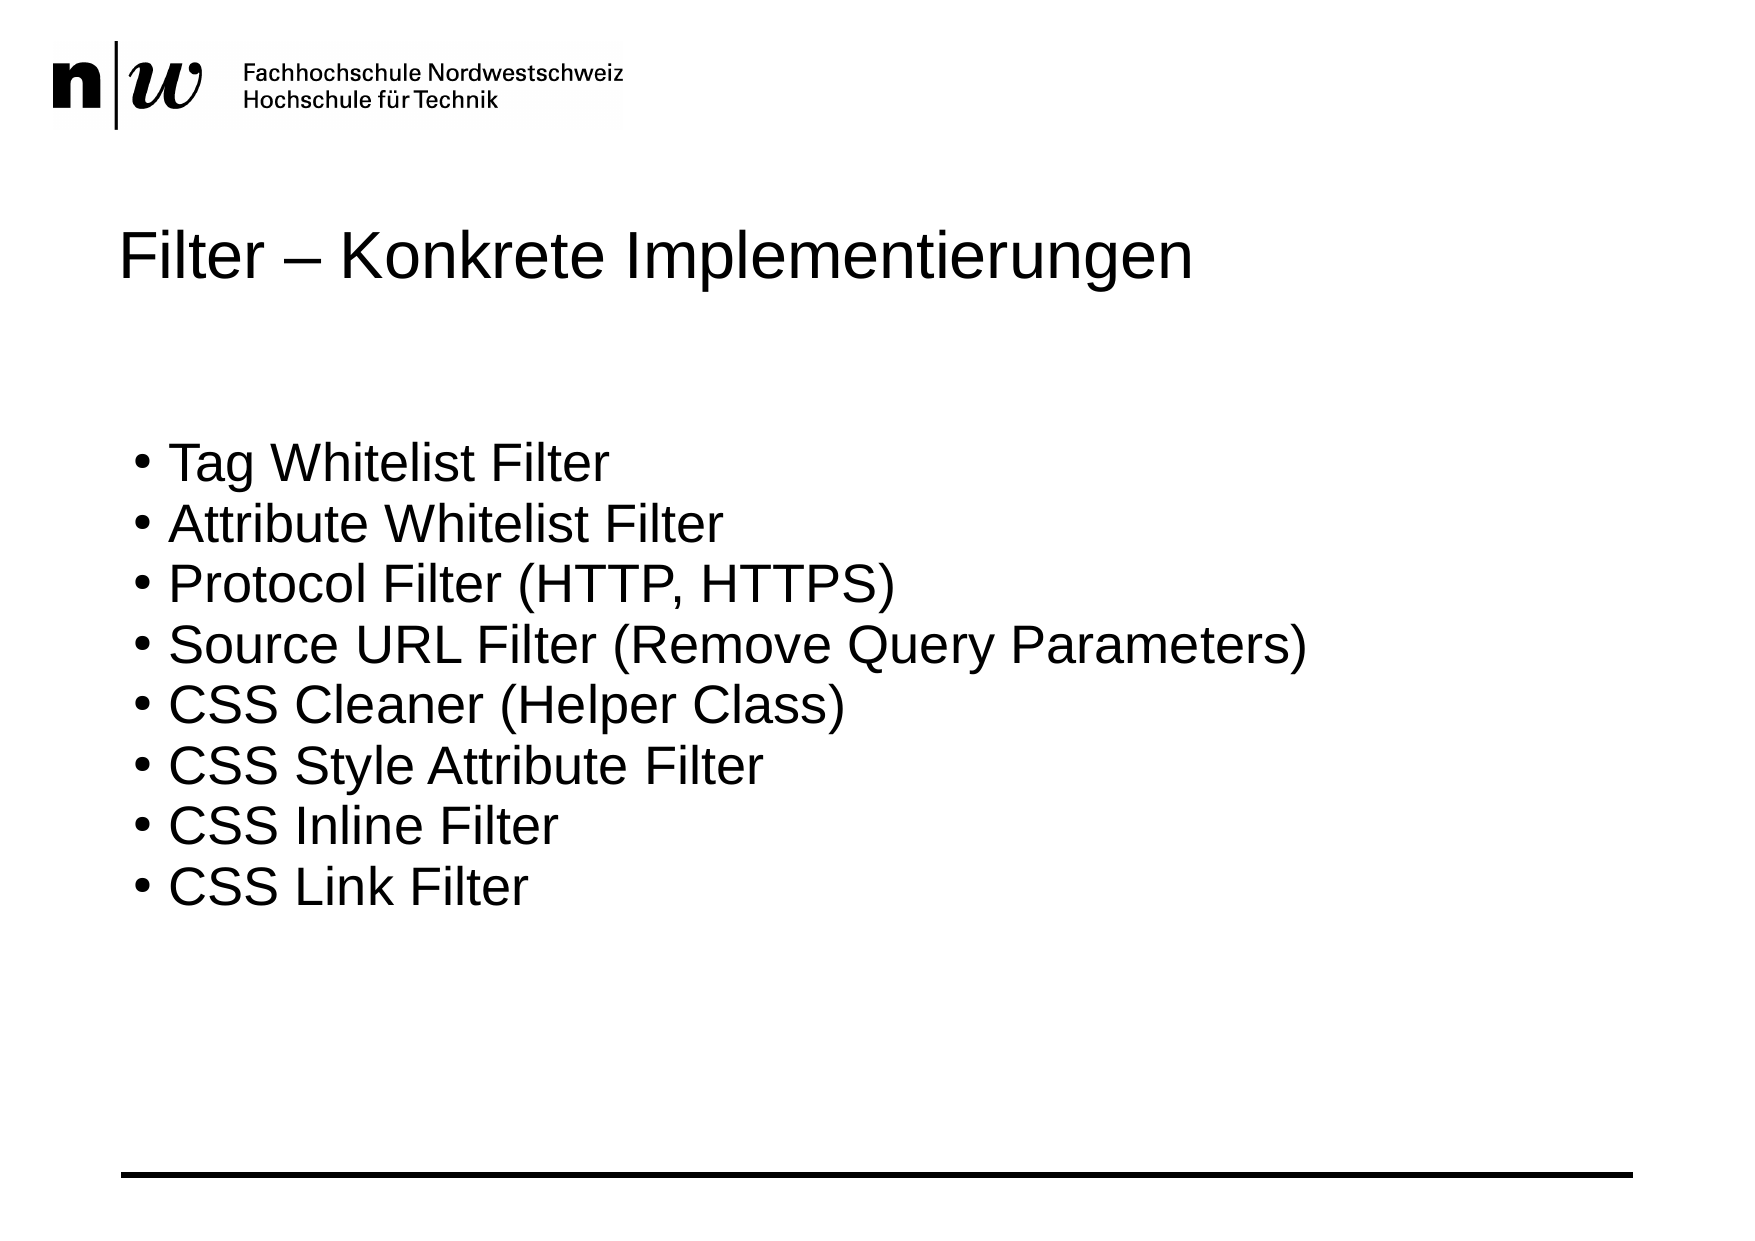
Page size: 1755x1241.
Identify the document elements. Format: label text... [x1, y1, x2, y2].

picture [53, 41, 623, 130]
text_box Tag Whitelist Filter Attribute Whitelist Filter Protocol Filter (HTTP, HTTPS) Source URL Filter (Remove Query Parameters) CSS Cleaner (Helper Class) CSS Style Attribute Filter CSS Inline Filter CSS Link Filter [118, 425, 1630, 1146]
text_box Filter – Konkrete Implementierungen [118, 212, 1606, 296]
